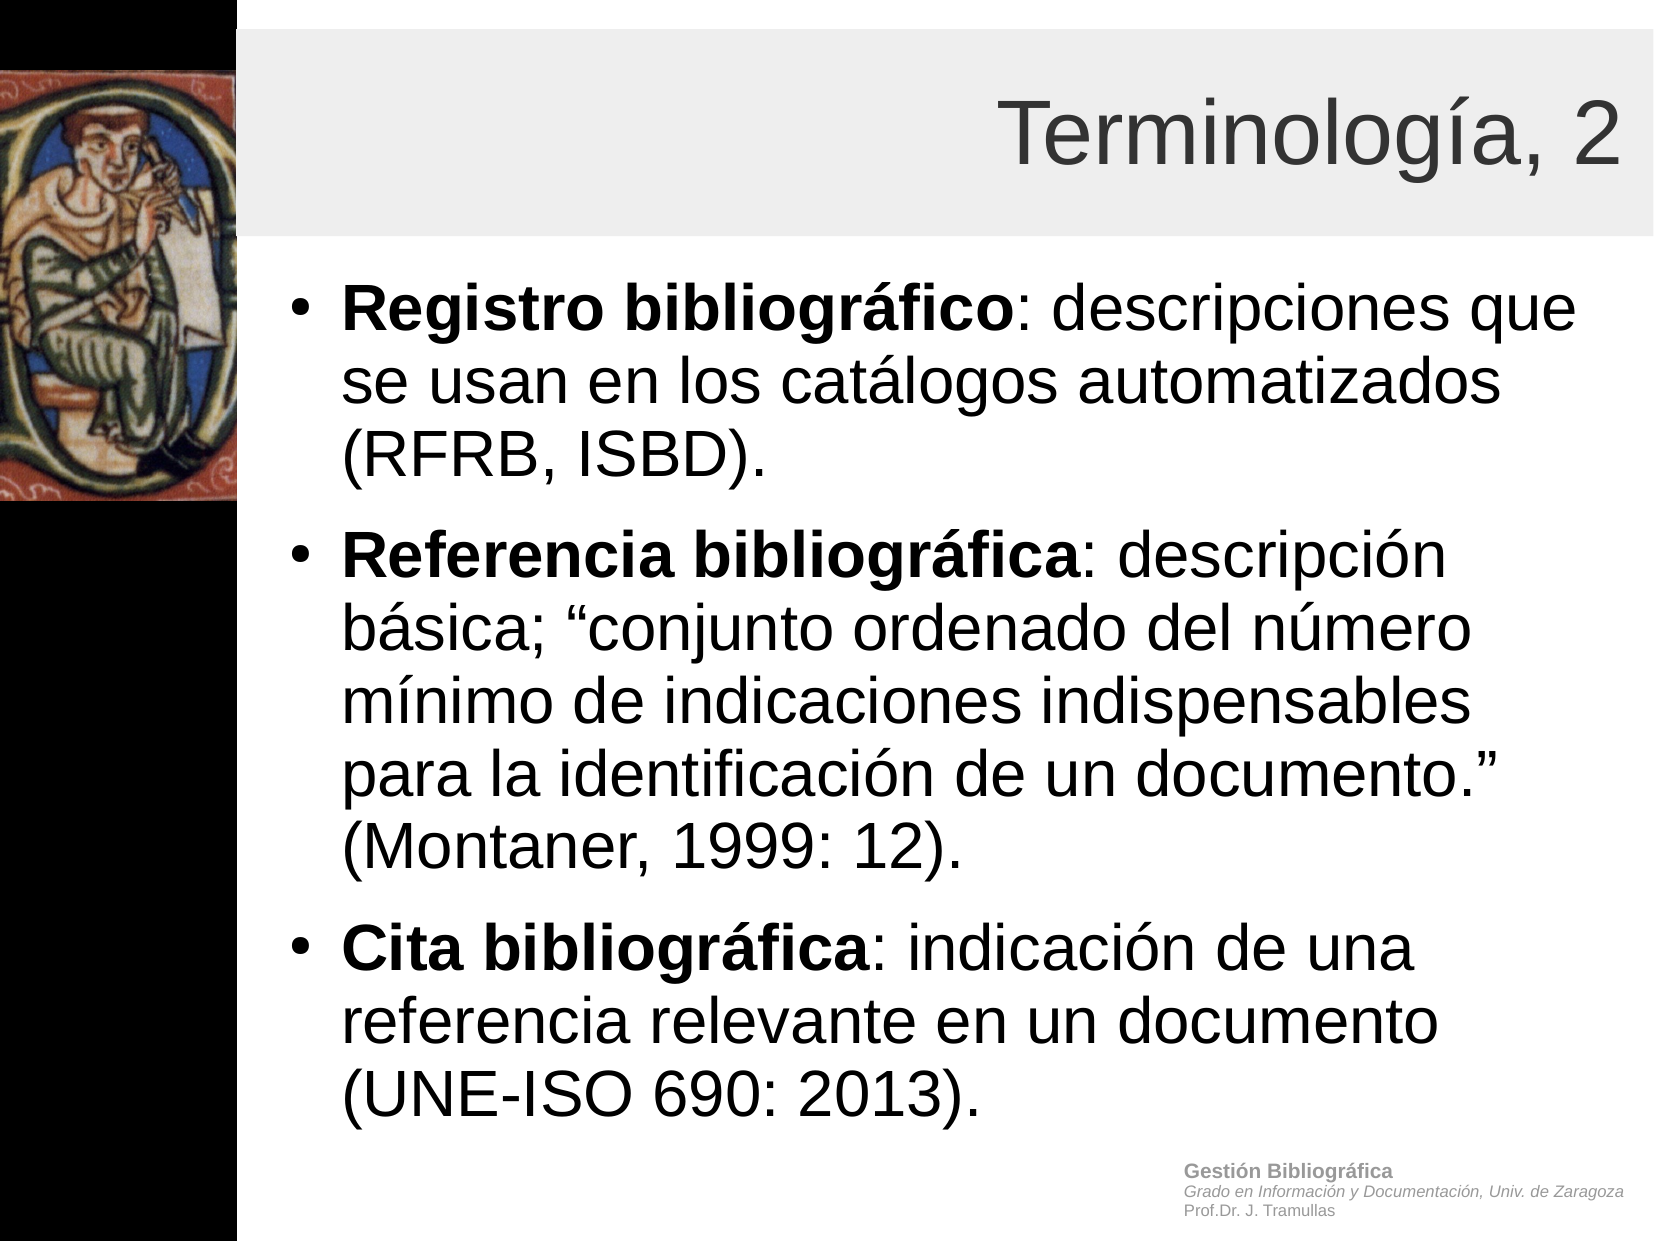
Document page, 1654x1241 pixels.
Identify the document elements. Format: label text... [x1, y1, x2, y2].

list Registro bibliográfico: descripciones que se usan en los catálogos automatizados (RFRB, ISBD). Referencia bibliográfica: descripción básica; “conjunto ordenado del número mínimo de indicaciones indispensables para la identificación de un documento.” (Montaner, 1999: 12). Cita bibliográfica: indicación de una referencia relevante en un documento (UNE-ISO 690: 2013). [271, 271, 1619, 1134]
picture [0, 70, 237, 501]
title Terminología, 2 [236, 29, 1654, 237]
